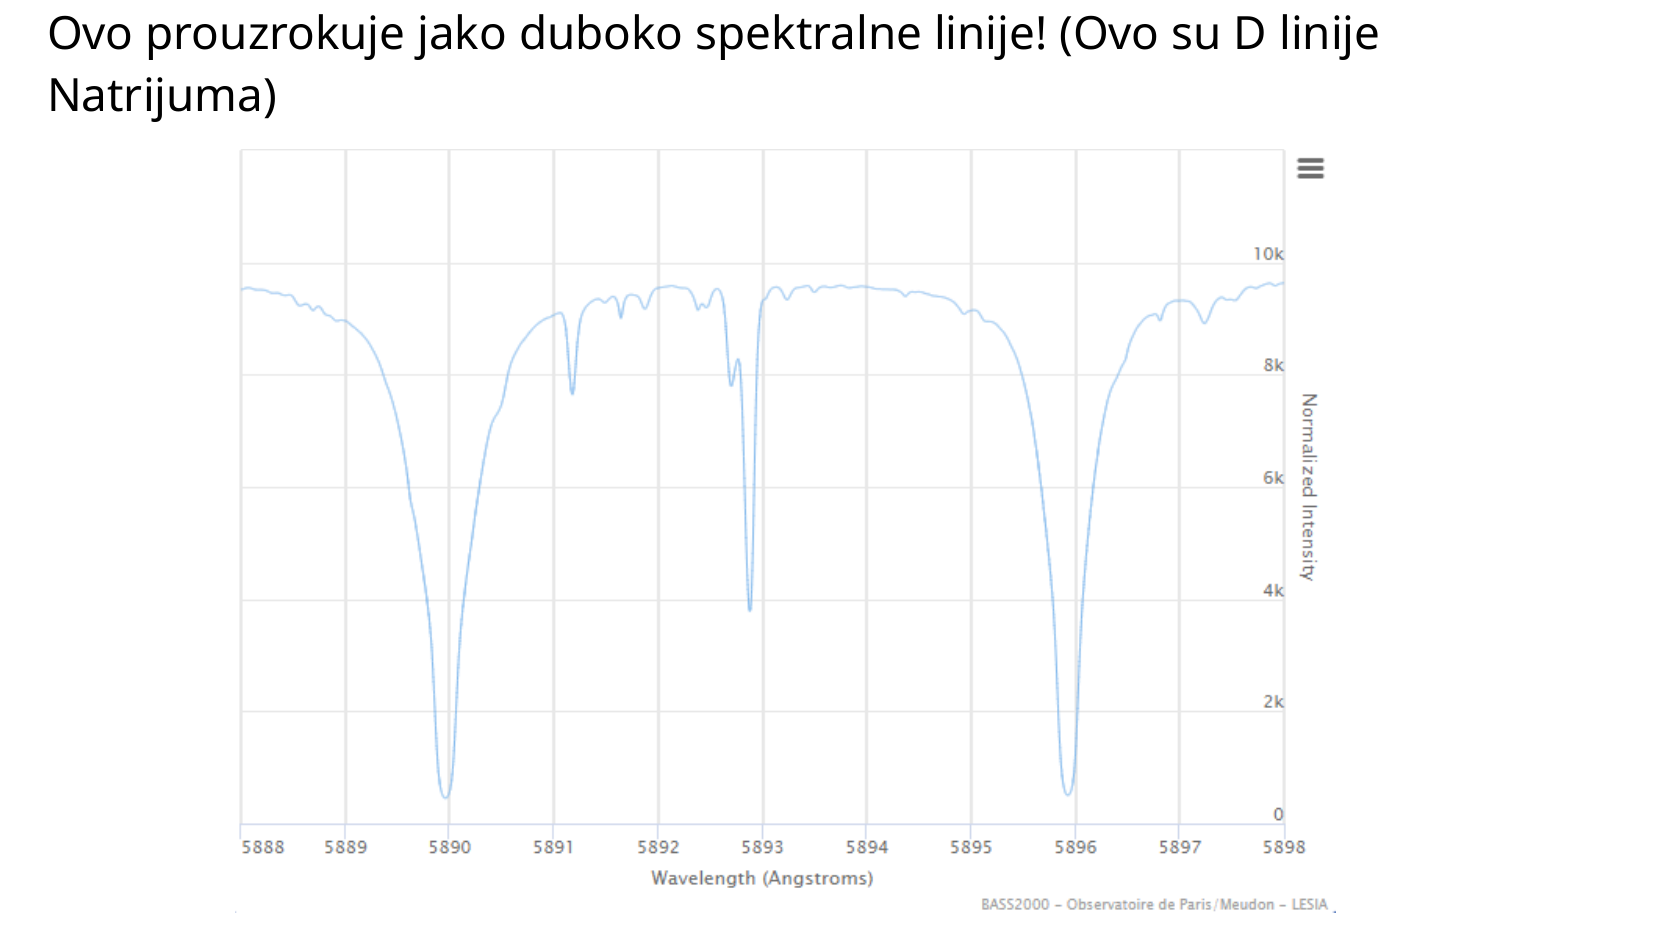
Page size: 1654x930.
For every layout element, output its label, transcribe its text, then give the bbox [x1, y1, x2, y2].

picture [235, 149, 1336, 913]
title Ovo prouzrokuje jako duboko spektralne linije! (Ovo su D linije Natrijuma) [47, 13, 1612, 113]
